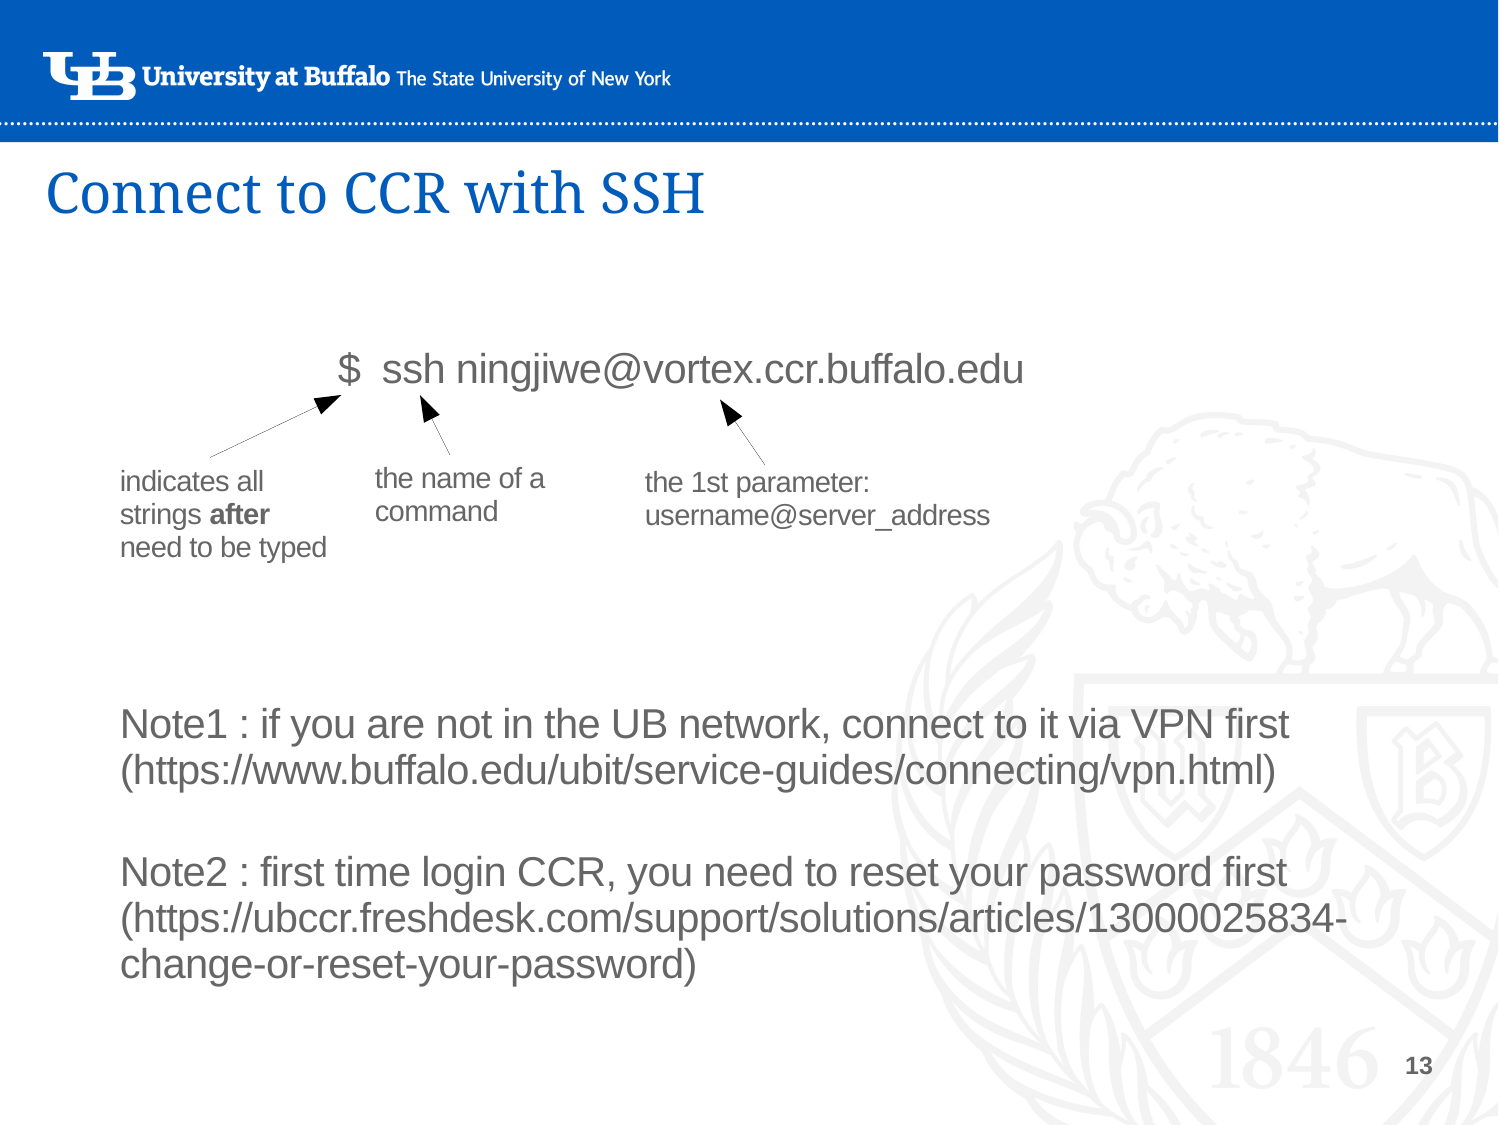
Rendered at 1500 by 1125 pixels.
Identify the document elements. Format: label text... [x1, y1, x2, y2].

picture [0, 0, 1499, 1125]
text_box the name of a command [360, 455, 601, 540]
text_box indicates all strings after need to be typed [105, 457, 346, 571]
text_box $ ssh ningjiwe@vortex.ccr.buffalo.edu [323, 338, 1074, 400]
text_box Note2 : first time login CCR, you need to reset your password first (https://ubccr.freshdesk.com/support/solutions/articles/13000025834-change-or-reset-your-password) [105, 840, 1366, 996]
title Connect to CCR with SSH [30, 153, 1387, 232]
text_box Note1 : if you are not in the UB network, connect to it via VPN first (https://www.buffalo.edu/ubit/service-guides/connecting/vpn.html) [105, 693, 1366, 811]
text_box the 1st parameter: username@server_address [630, 459, 1081, 545]
